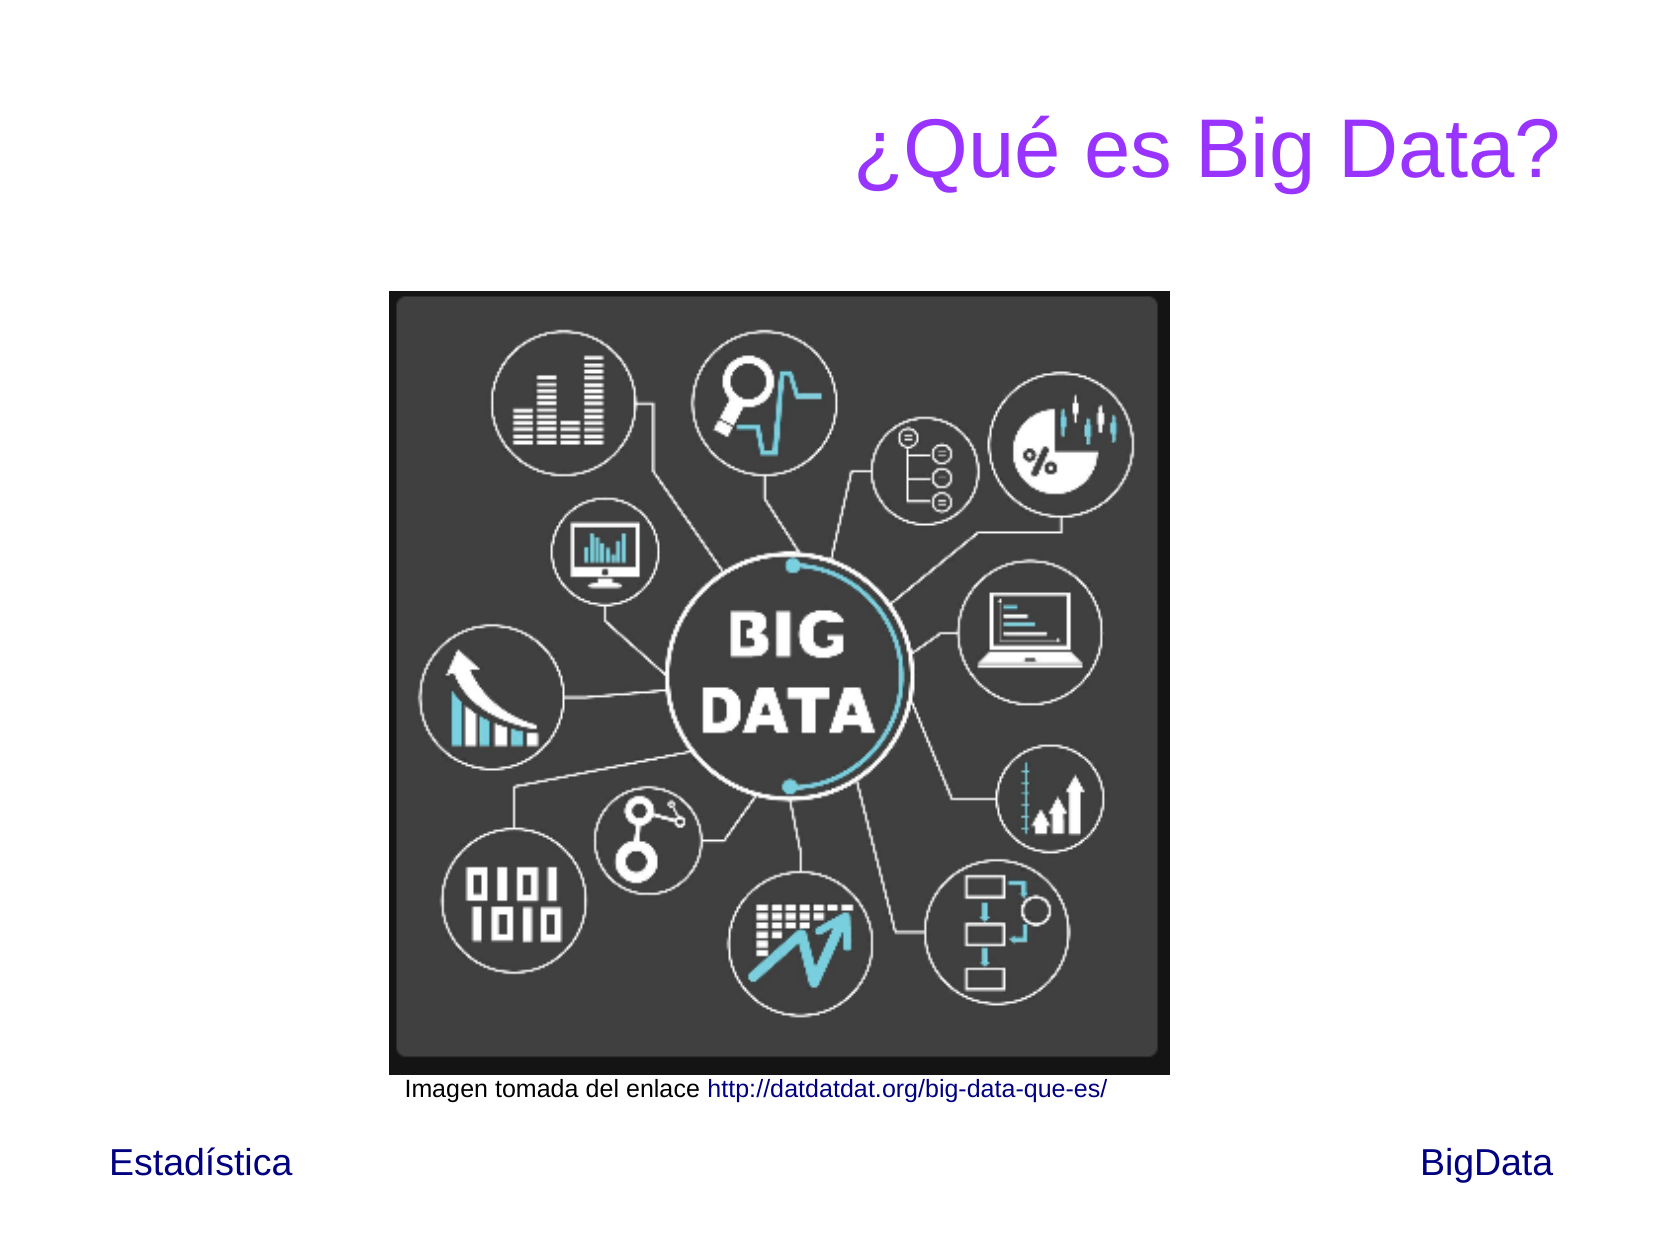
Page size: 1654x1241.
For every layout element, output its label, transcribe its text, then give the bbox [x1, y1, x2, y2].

text_box Estadística [94, 1133, 312, 1205]
text_box BigData [1405, 1134, 1573, 1205]
text_box Imagen tomada del enlace http://datdatdat.org/big-data-que-es/ [389, 1067, 1595, 1111]
text_box ¿Qué es Big Data? [838, 94, 1654, 203]
picture [389, 291, 1170, 1067]
